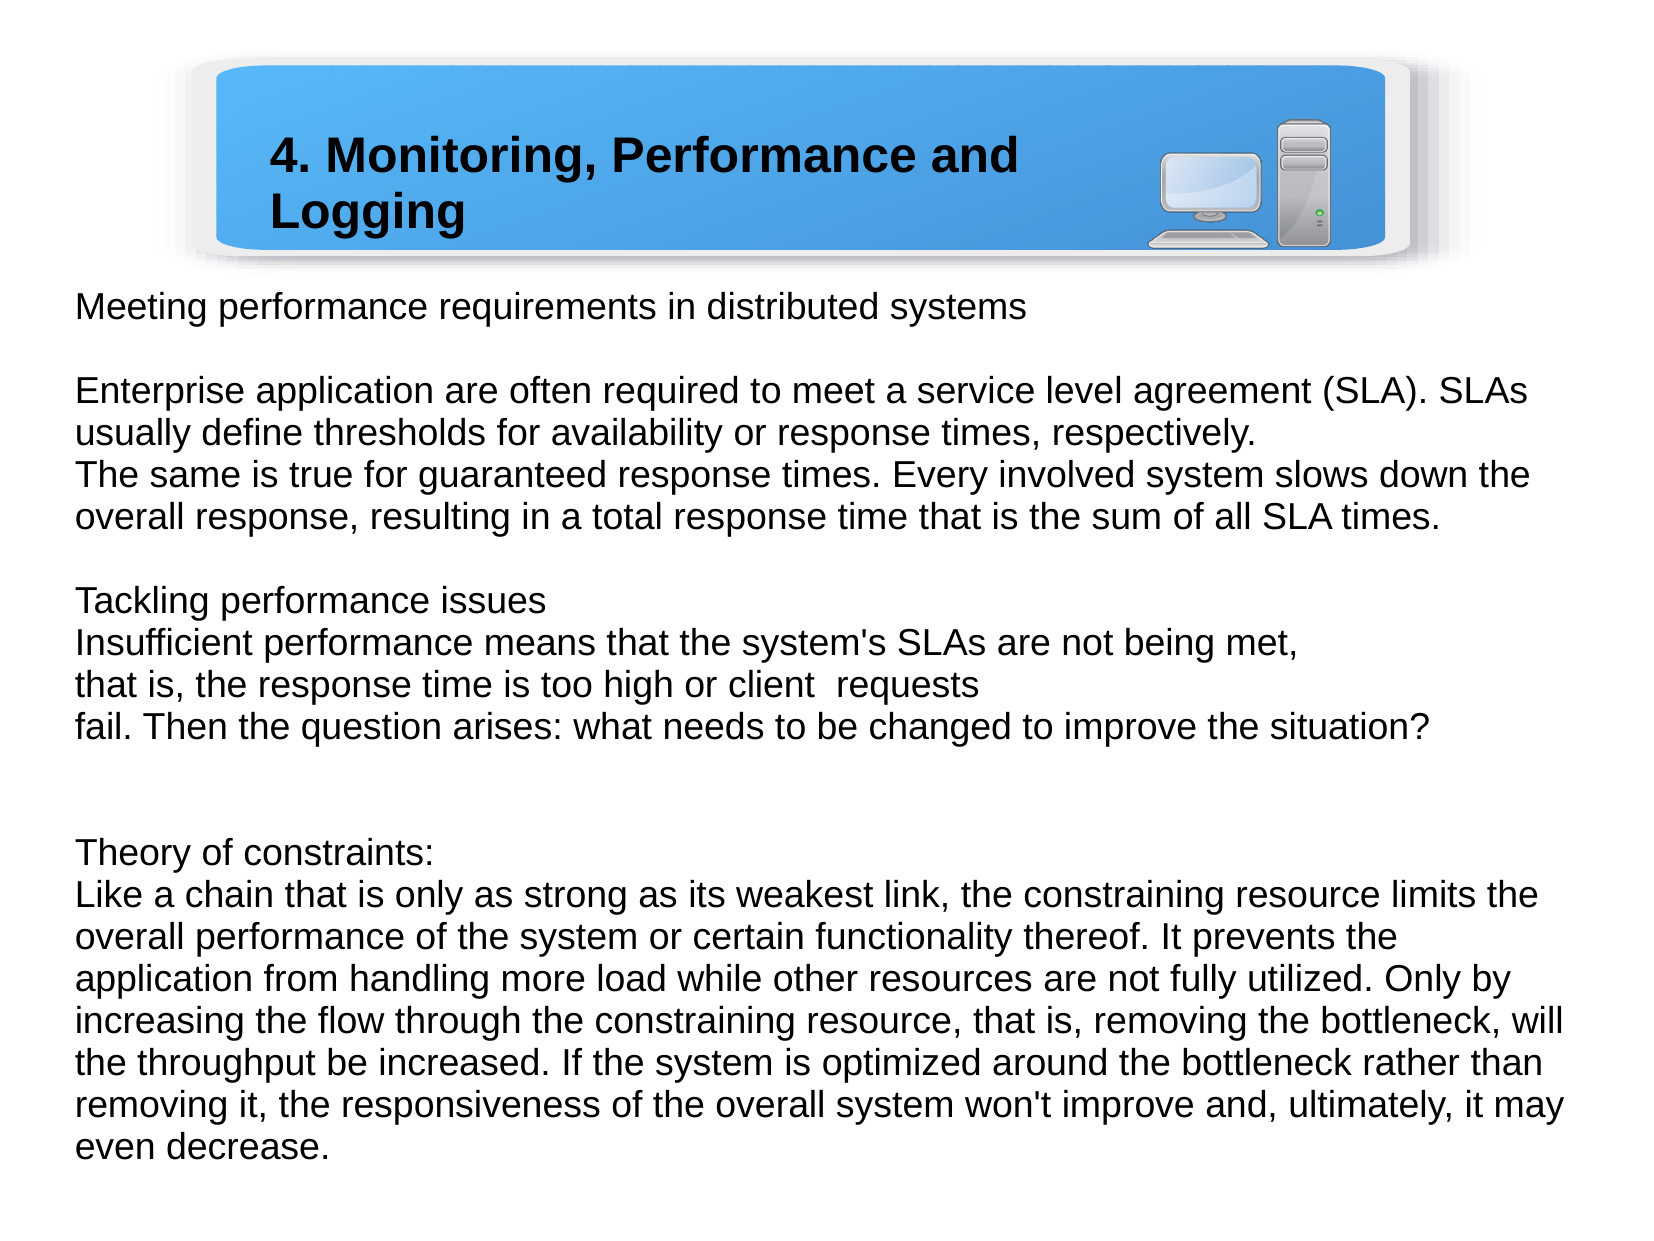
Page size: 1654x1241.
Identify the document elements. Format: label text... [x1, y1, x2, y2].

picture [150, 45, 1546, 278]
text_box 4. Monitoring, Performance and Logging [255, 120, 1036, 249]
text_box Meeting performance requirements in distributed systems Enterprise application are often required to meet a service level agreement (SLA). SLAs usually define thresholds for availability or response times, respectively. The same is true for guaranteed response times. Every involved system slows down the overall response, resulting in a total response time that is the sum of all SLA times. Tackling performance issues Insufficient performance means that the system's SLAs are not being met, that is, the response time is too high or client requests fail. Then the question arises: what needs to be changed to improve the situation? Theory of constraints: Like a chain that is only as strong as its weakest link, the constraining resource limits the overall performance of the system or certain functionality thereof. It prevents the application from handling more load while other resources are not fully utilized. Only by increasing the flow through the constraining resource, that is, removing the bottleneck, will the throughput be increased. If the system is optimized around the bottleneck rather than removing it, the responsiveness of the overall system won't improve and, ultimately, it may even decrease. [60, 278, 1622, 1241]
